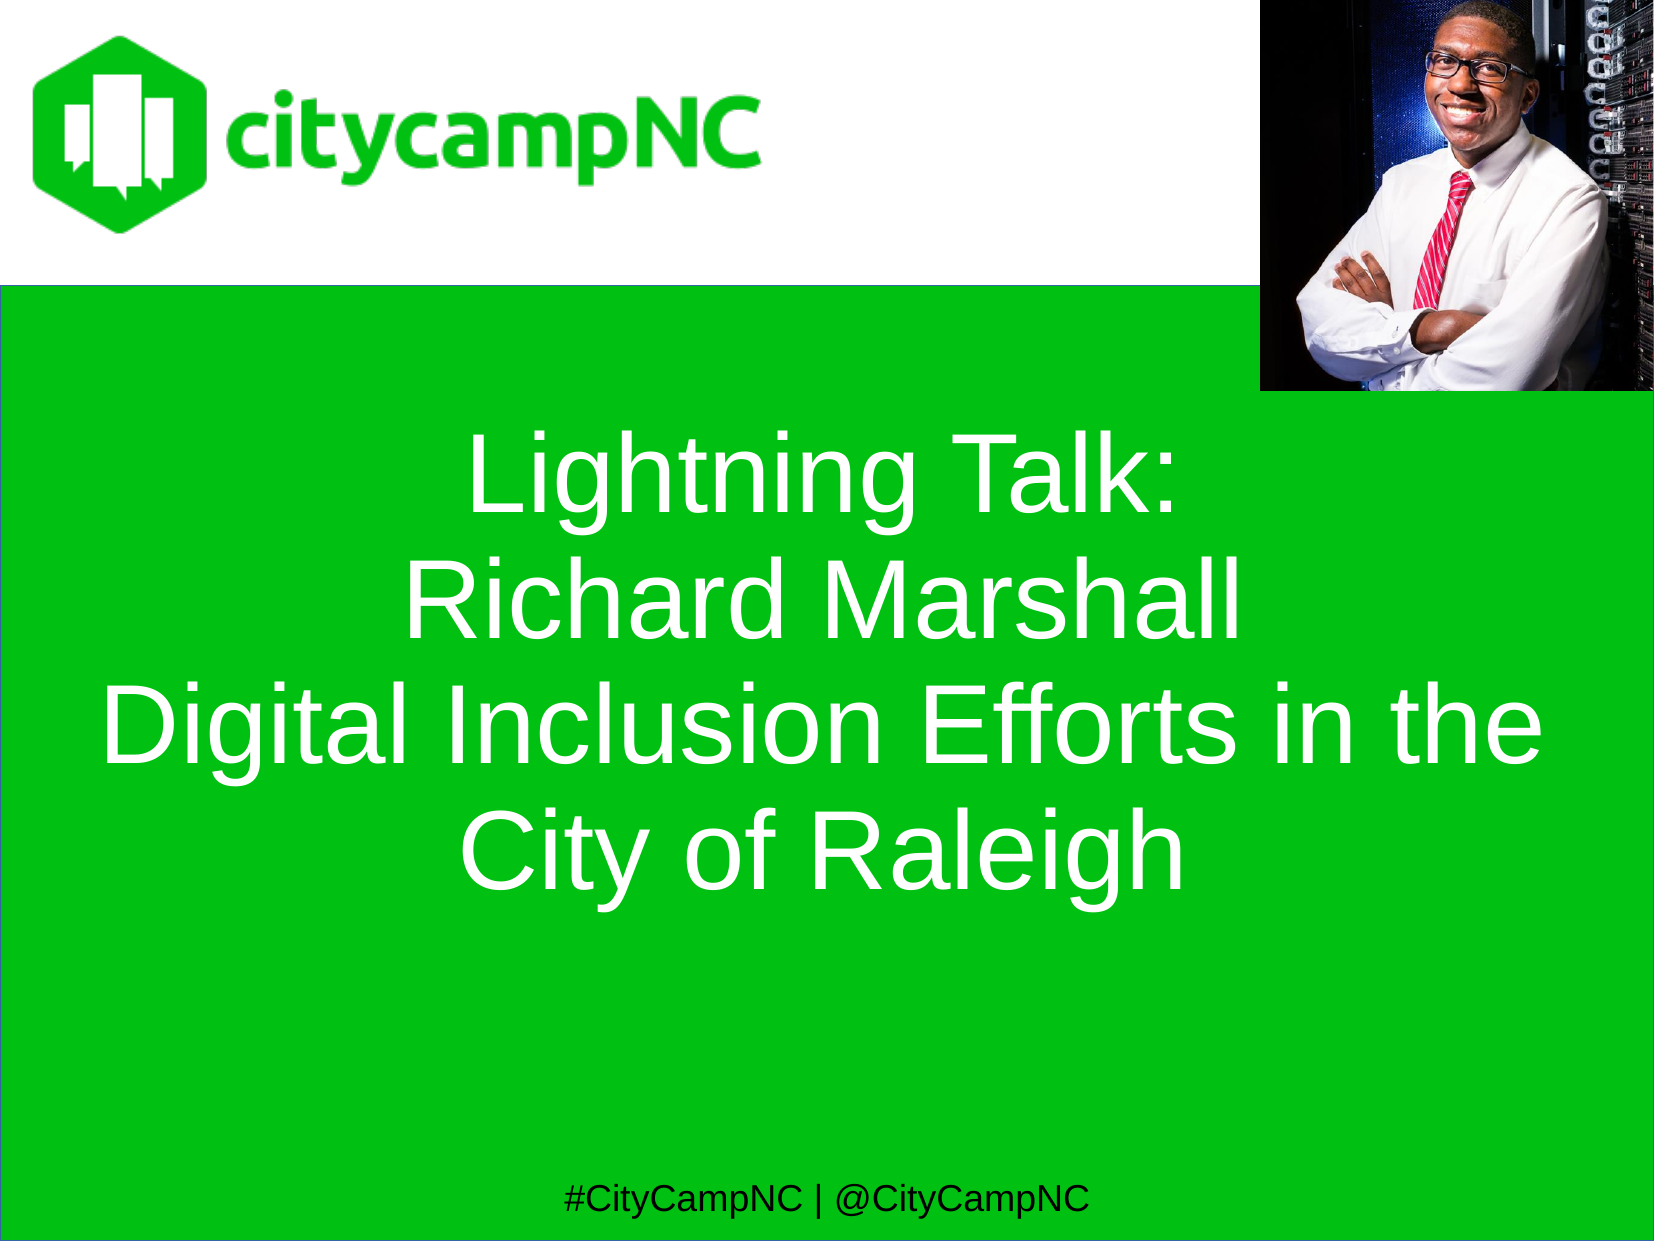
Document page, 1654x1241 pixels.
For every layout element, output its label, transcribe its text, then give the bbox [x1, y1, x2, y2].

picture [0, 3, 794, 267]
subtitle Lightning Talk: Richard Marshall Digital Inclusion Efforts in the City of Raleigh [75, 315, 1571, 1010]
picture [1260, 0, 1654, 391]
